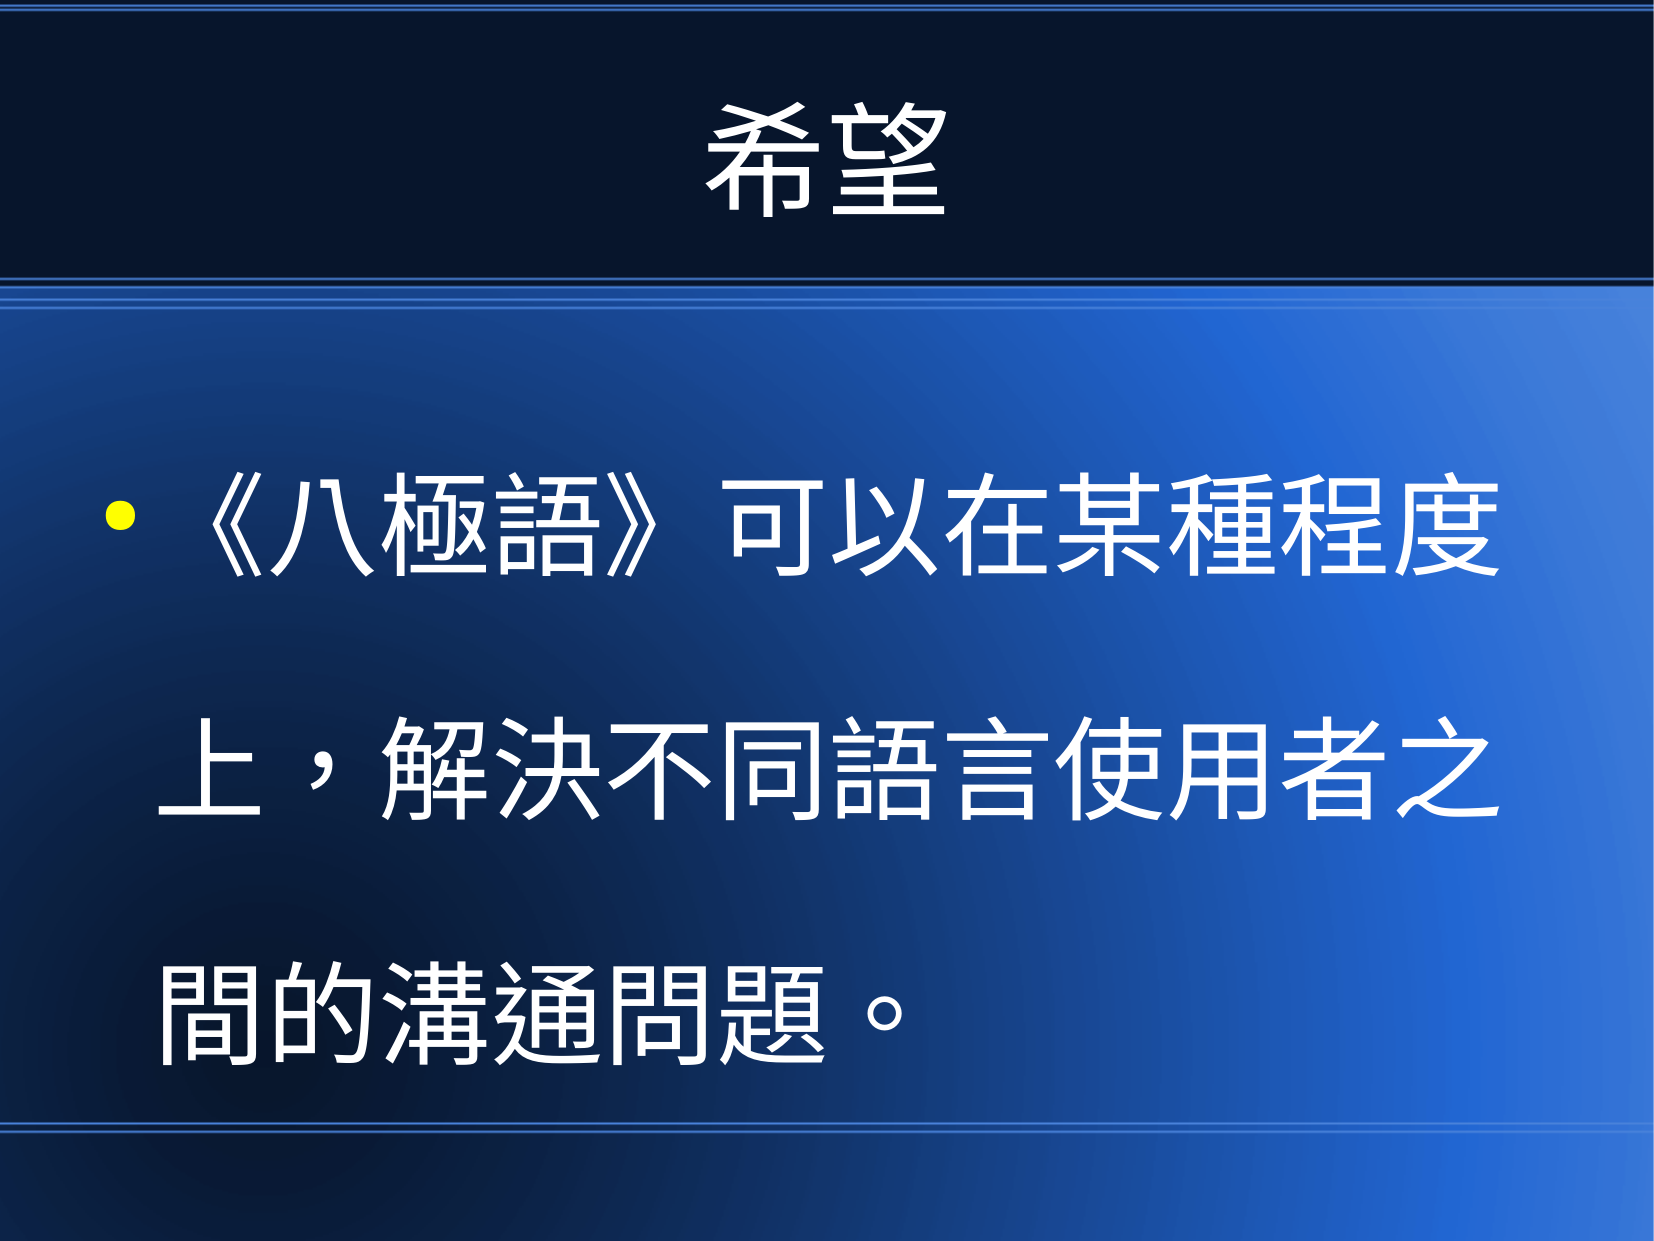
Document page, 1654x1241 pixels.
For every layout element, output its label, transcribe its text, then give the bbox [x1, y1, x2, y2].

list 《八極語》可以在某種程度上，解決不同語言使用者之間的溝通問題。 [82, 355, 1571, 1241]
title 希望 [82, 49, 1571, 257]
picture [0, 0, 1654, 1241]
